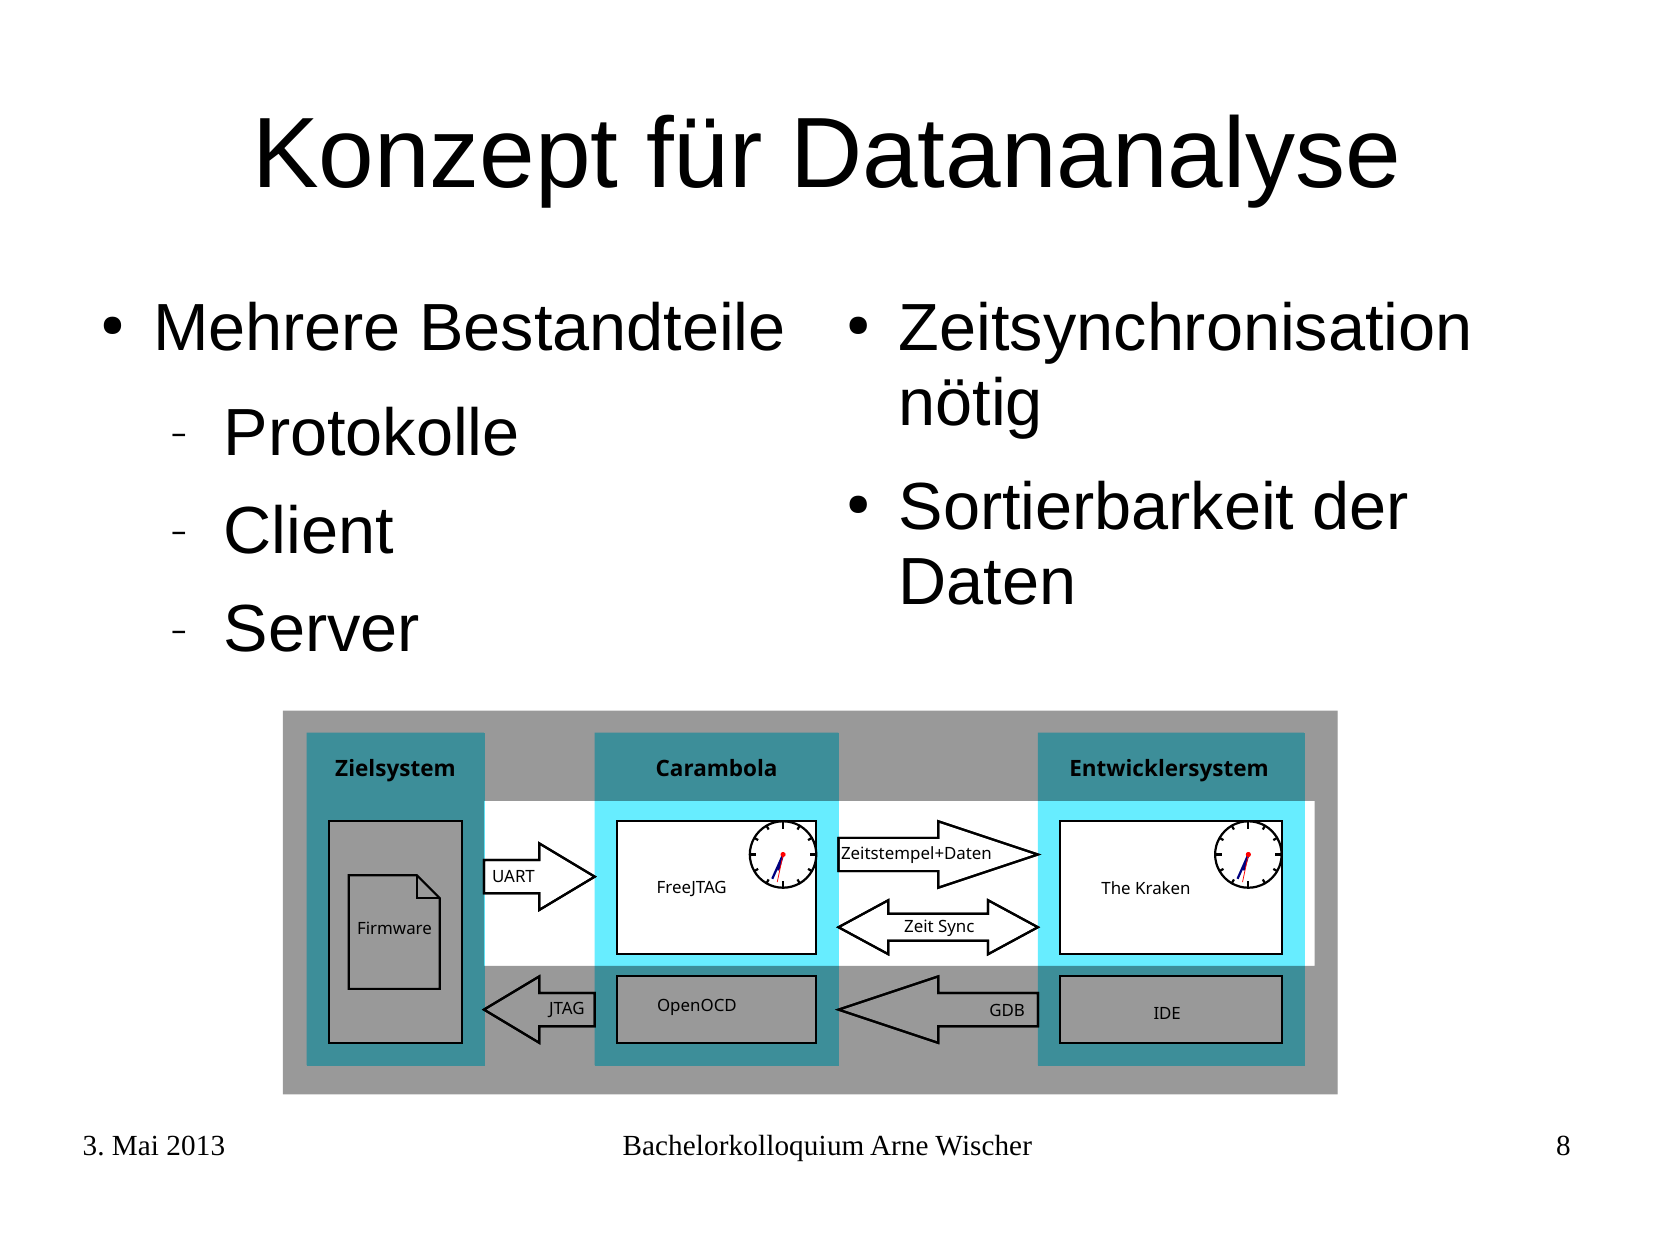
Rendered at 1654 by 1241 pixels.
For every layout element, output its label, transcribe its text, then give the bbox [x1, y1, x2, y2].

list Zeitsynchronisation nötig Sortierbarkeit der Daten [828, 290, 1539, 675]
list Mehrere Bestandteile Protokolle Client Server [82, 290, 793, 675]
picture [282, 710, 1338, 1095]
title Konzept für Datananalyse [82, 49, 1571, 257]
